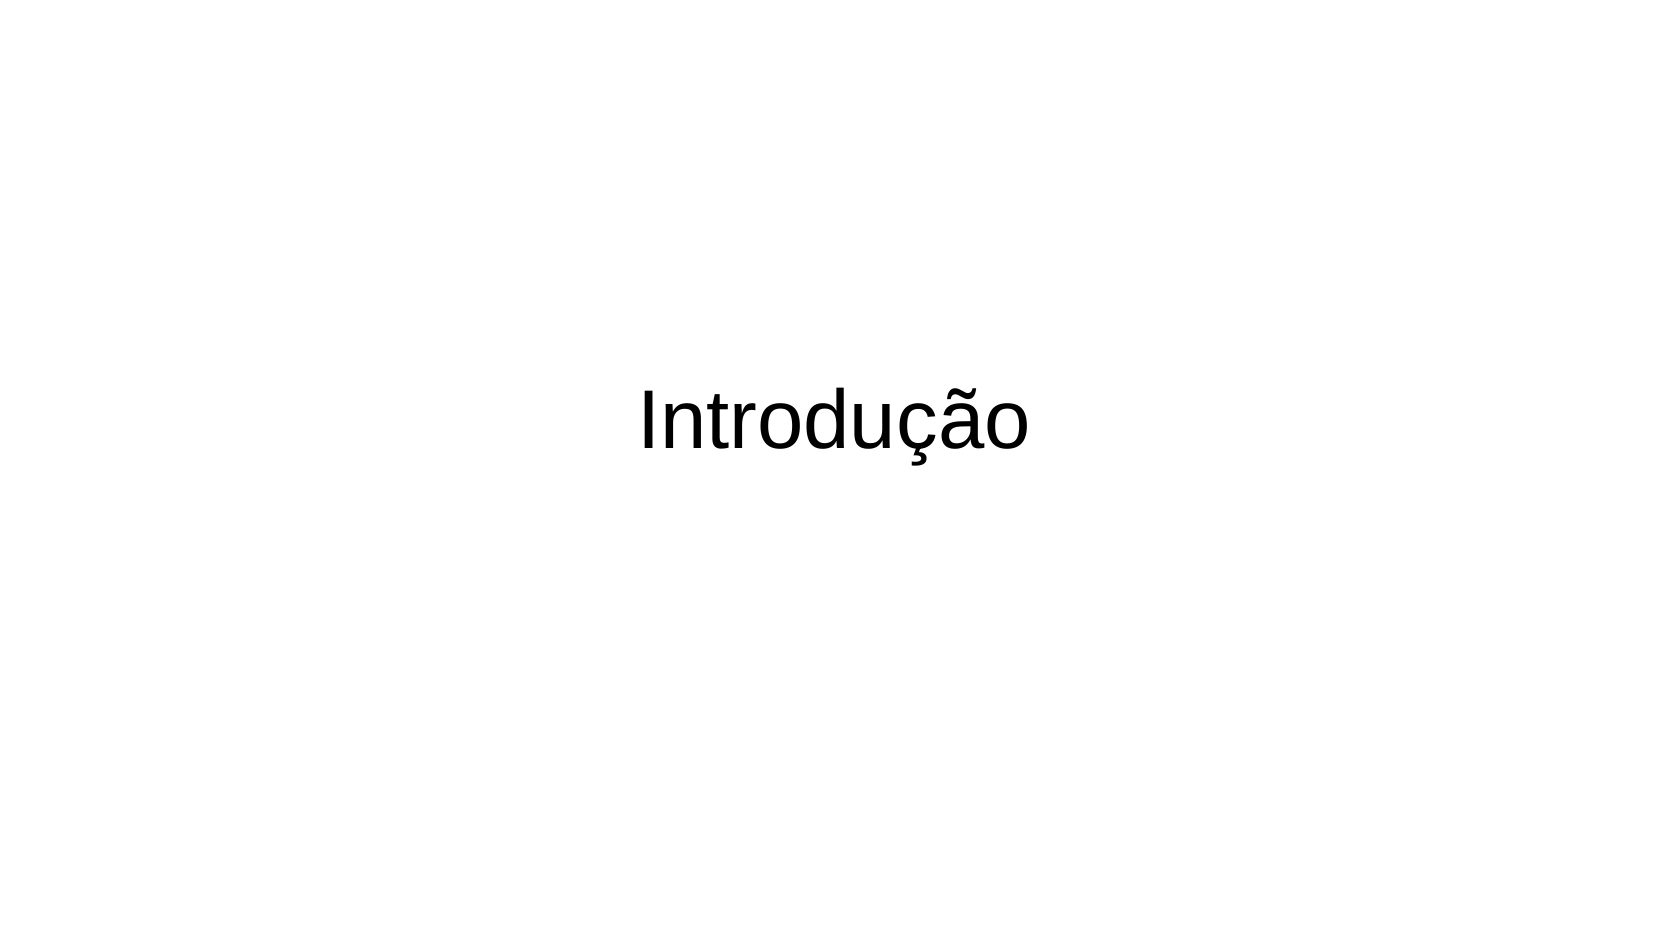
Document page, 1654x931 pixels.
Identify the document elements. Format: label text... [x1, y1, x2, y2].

subtitle Introdução [90, 60, 1579, 781]
